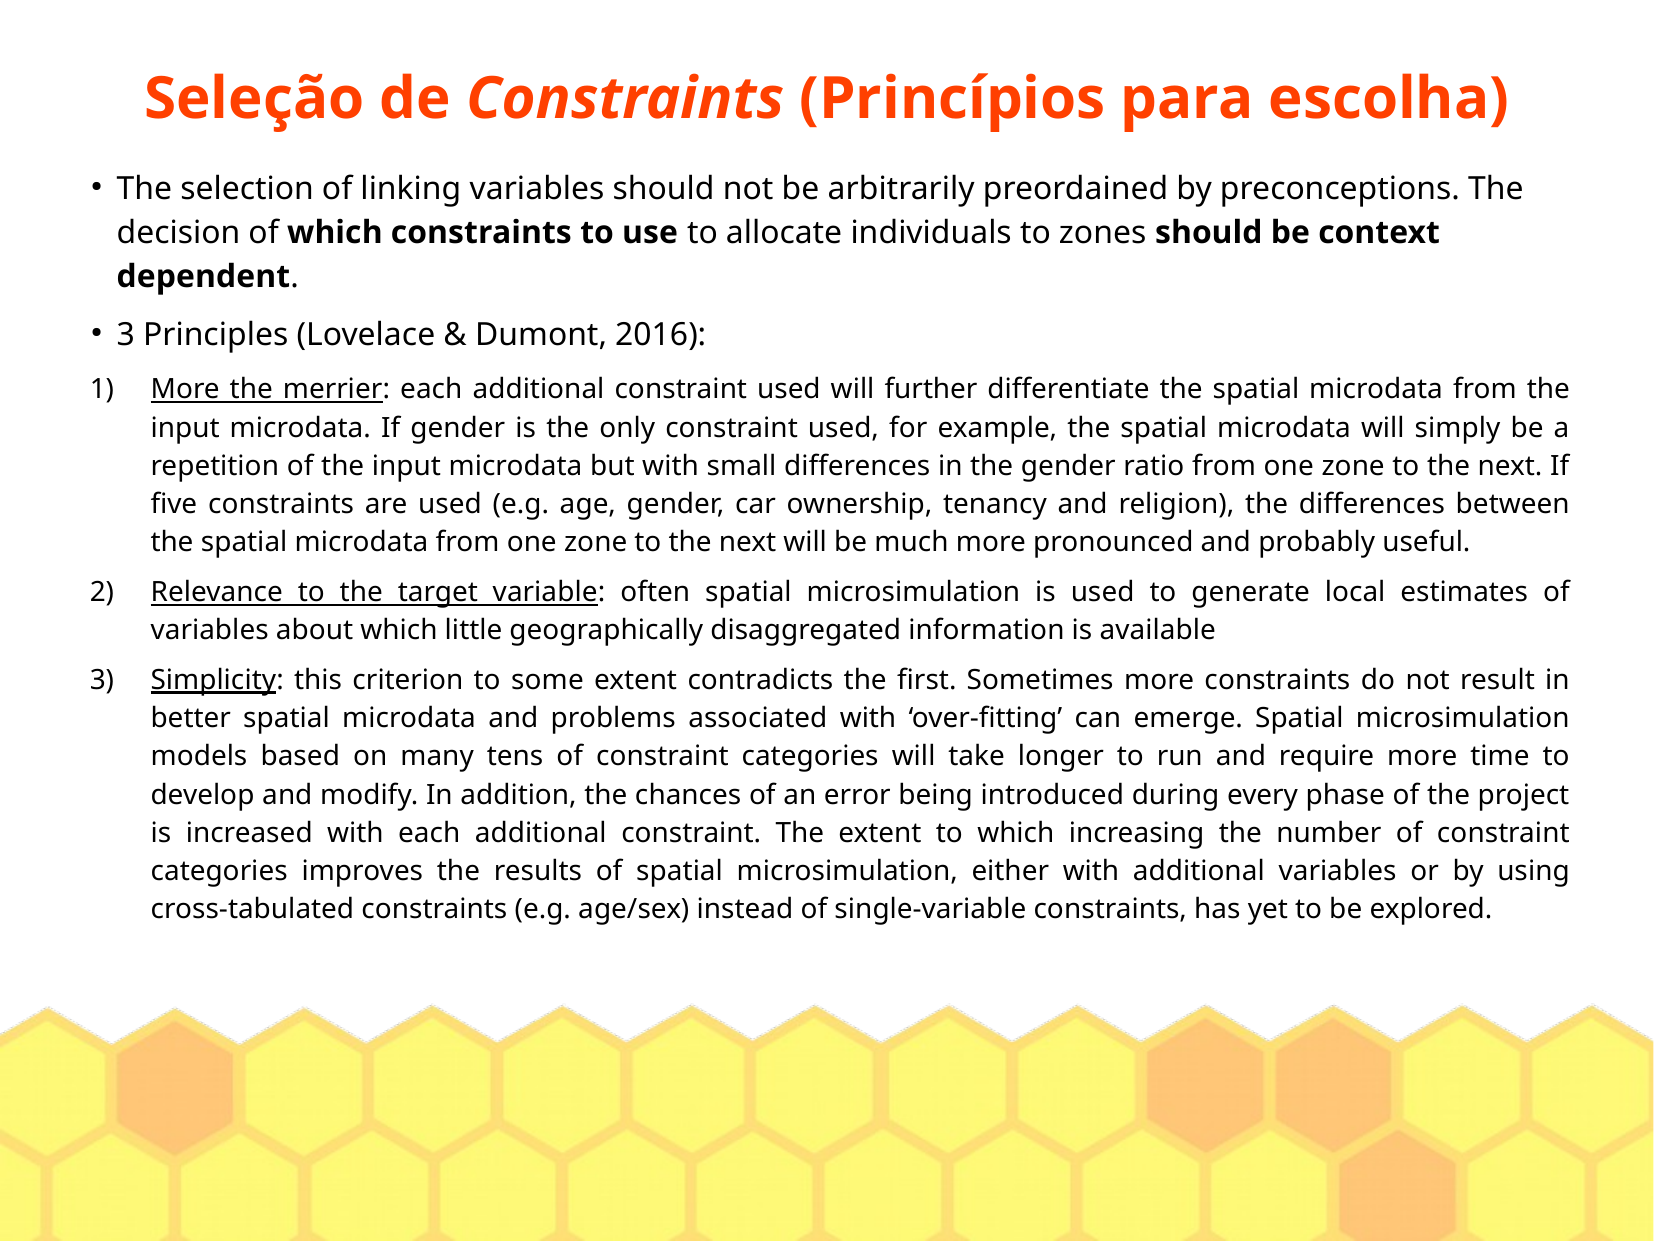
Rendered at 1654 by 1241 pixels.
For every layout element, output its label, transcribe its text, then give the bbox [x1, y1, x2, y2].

title Seleção de Constraints (Princípios para escolha) [82, 49, 1571, 142]
picture [0, 1001, 1654, 1241]
list The selection of linking variables should not be arbitrarily preordained by preconceptions. The decision of which constraints to use to allocate individuals to zones should be context dependent. 3 Principles (Lovelace & Dumont, 2016): More the merrier: each additional constraint used will further differentiate the spatial microdata from the input microdata. If gender is the only constraint used, for example, the spatial microdata will simply be a repetition of the input microdata but with small differences in the gender ratio from one zone to the next. If five constraints are used (e.g. age, gender, car ownership, tenancy and religion), the differences between the spatial microdata from one zone to the next will be much more pronounced and probably useful. Relevance to the target variable: often spatial microsimulation is used to generate local estimates of variables about which little geographically disaggregated information is available Simplicity: this criterion to some extent contradicts the first. Sometimes more constraints do not result in better spatial microdata and problems associated with ‘over-fitting’ can emerge. Spatial microsimulation models based on many tens of constraint categories will take longer to run and require more time to develop and modify. In addition, the chances of an error being introduced during every phase of the project is increased with each additional constraint. The extent to which increasing the number of constraint categories improves the results of spatial microsimulation, either with additional variables or by using cross-tabulated constraints (e.g. age/sex) instead of single-variable constraints, has yet to be explored. [82, 165, 1571, 1010]
